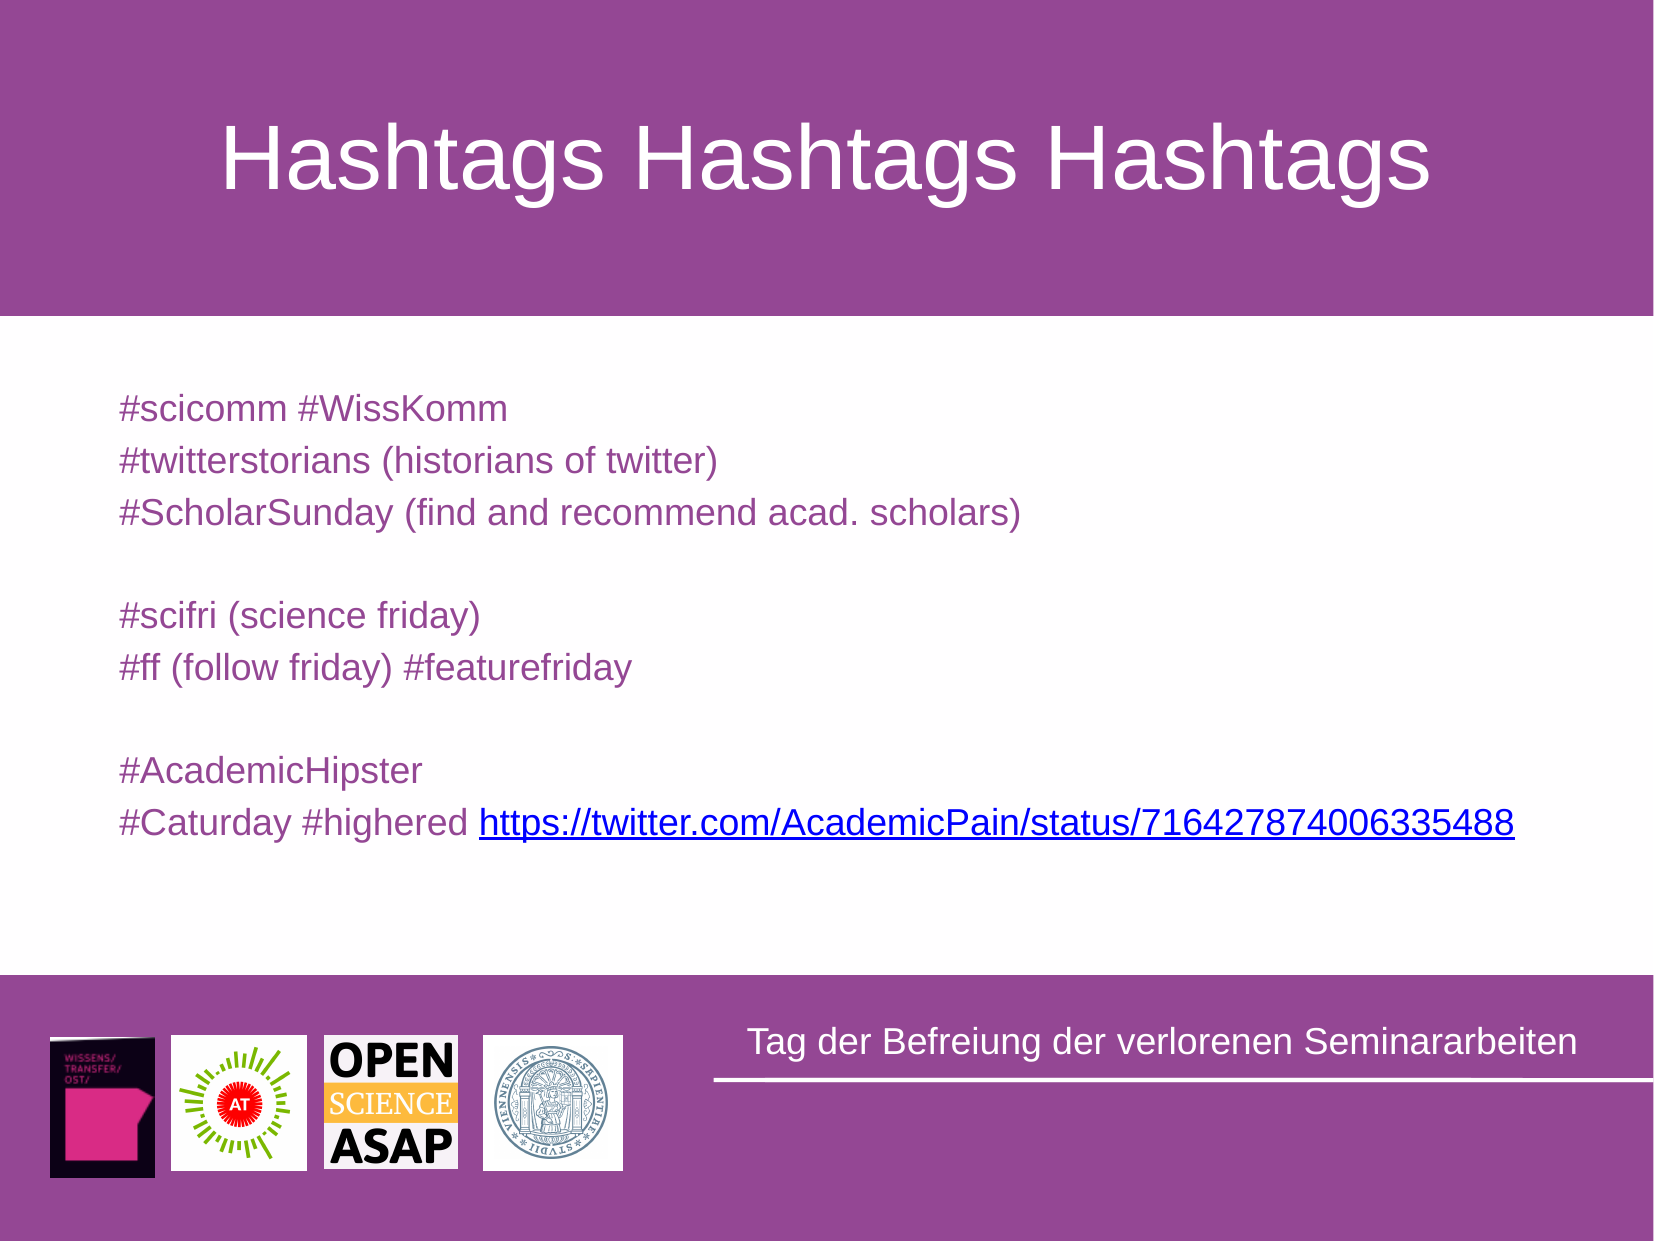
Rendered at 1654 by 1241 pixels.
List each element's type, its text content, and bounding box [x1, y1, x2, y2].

picture [324, 1035, 458, 1169]
text_box [0, 975, 1654, 1241]
picture [494, 1046, 608, 1159]
picture [171, 1035, 307, 1171]
title Hashtags Hashtags Hashtags [82, 49, 1571, 257]
text_box [0, 0, 1654, 316]
text_box Tag der Befreiung der verlorenen Seminararbeiten [719, 1009, 1606, 1067]
text_box #scicomm #WissKomm #twitterstorians (historians of twitter) #ScholarSunday (find and recommend acad. scholars) #scifri (science friday) #ff (follow friday) #featurefriday #AcademicHipster #Caturday #highered https://twitter.com/AcademicPain/status/716427874006335488 [55, 342, 1590, 957]
picture [50, 1037, 155, 1178]
